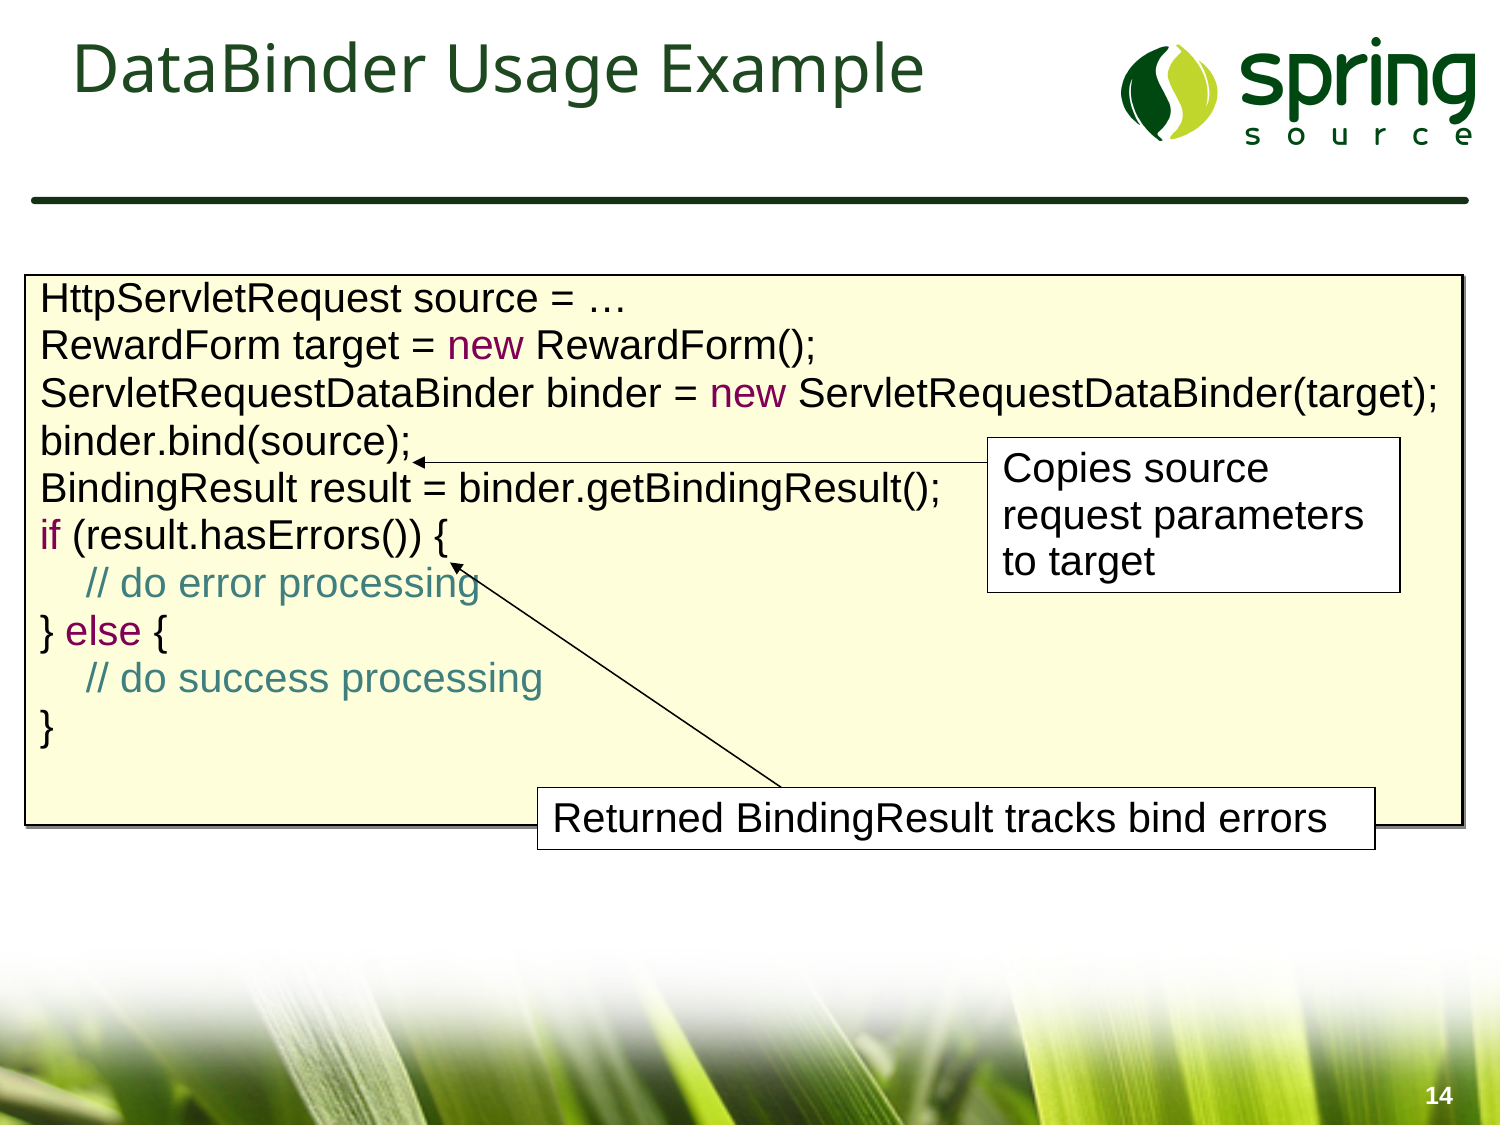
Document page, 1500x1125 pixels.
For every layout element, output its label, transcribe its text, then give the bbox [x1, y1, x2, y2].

picture [1121, 37, 1475, 145]
text_box Copies source request parameters to target [987, 437, 1401, 593]
title DataBinder Usage Example [56, 13, 1089, 176]
picture [0, 944, 1500, 1125]
text_box HttpServletRequest source = … RewardForm target = new RewardForm(); ServletRequestDataBinder binder = new ServletRequestDataBinder(target); binder.bind(source); BindingResult result = binder.getBindingResult(); if (result.hasErrors()) { // do error processing } else { // do success processing } [24, 274, 1463, 825]
text_box Returned BindingResult tracks bind errors [537, 787, 1375, 850]
